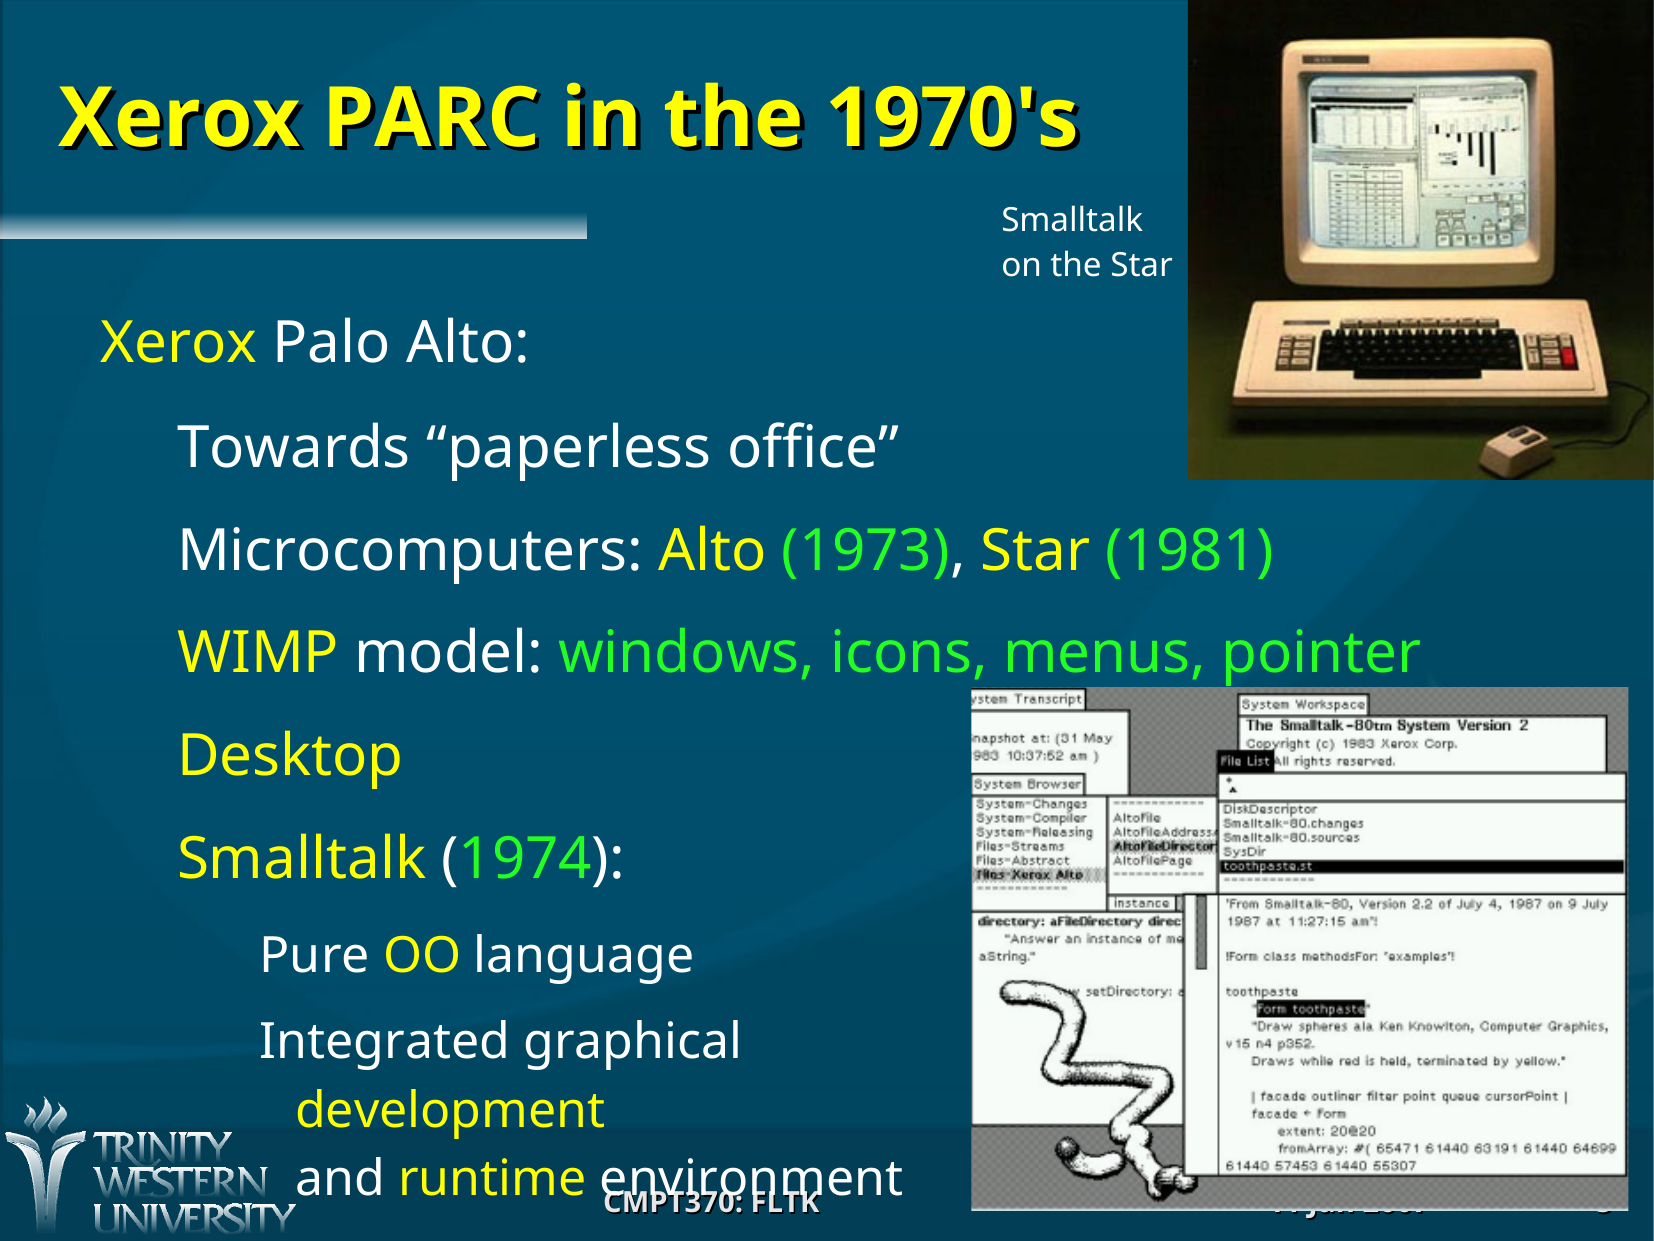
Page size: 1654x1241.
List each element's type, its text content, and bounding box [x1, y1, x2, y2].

picture [0, 233, 586, 238]
picture [972, 687, 1654, 1211]
picture [38, 1227, 54, 1232]
picture [0, 214, 586, 232]
list Xerox Palo Alto: Towards “paperless office” Microcomputers: Alto (1973), Star (1981) WIMP model: windows, icons, menus, pointer Desktop Smalltalk (1974): Pure OO language Integrated graphical development and runtime environment [82, 300, 1571, 1109]
picture [1188, 0, 1654, 479]
text_box Smalltalk on the Star [986, 196, 1179, 286]
title Xerox PARC in the 1970's [59, 19, 1187, 208]
